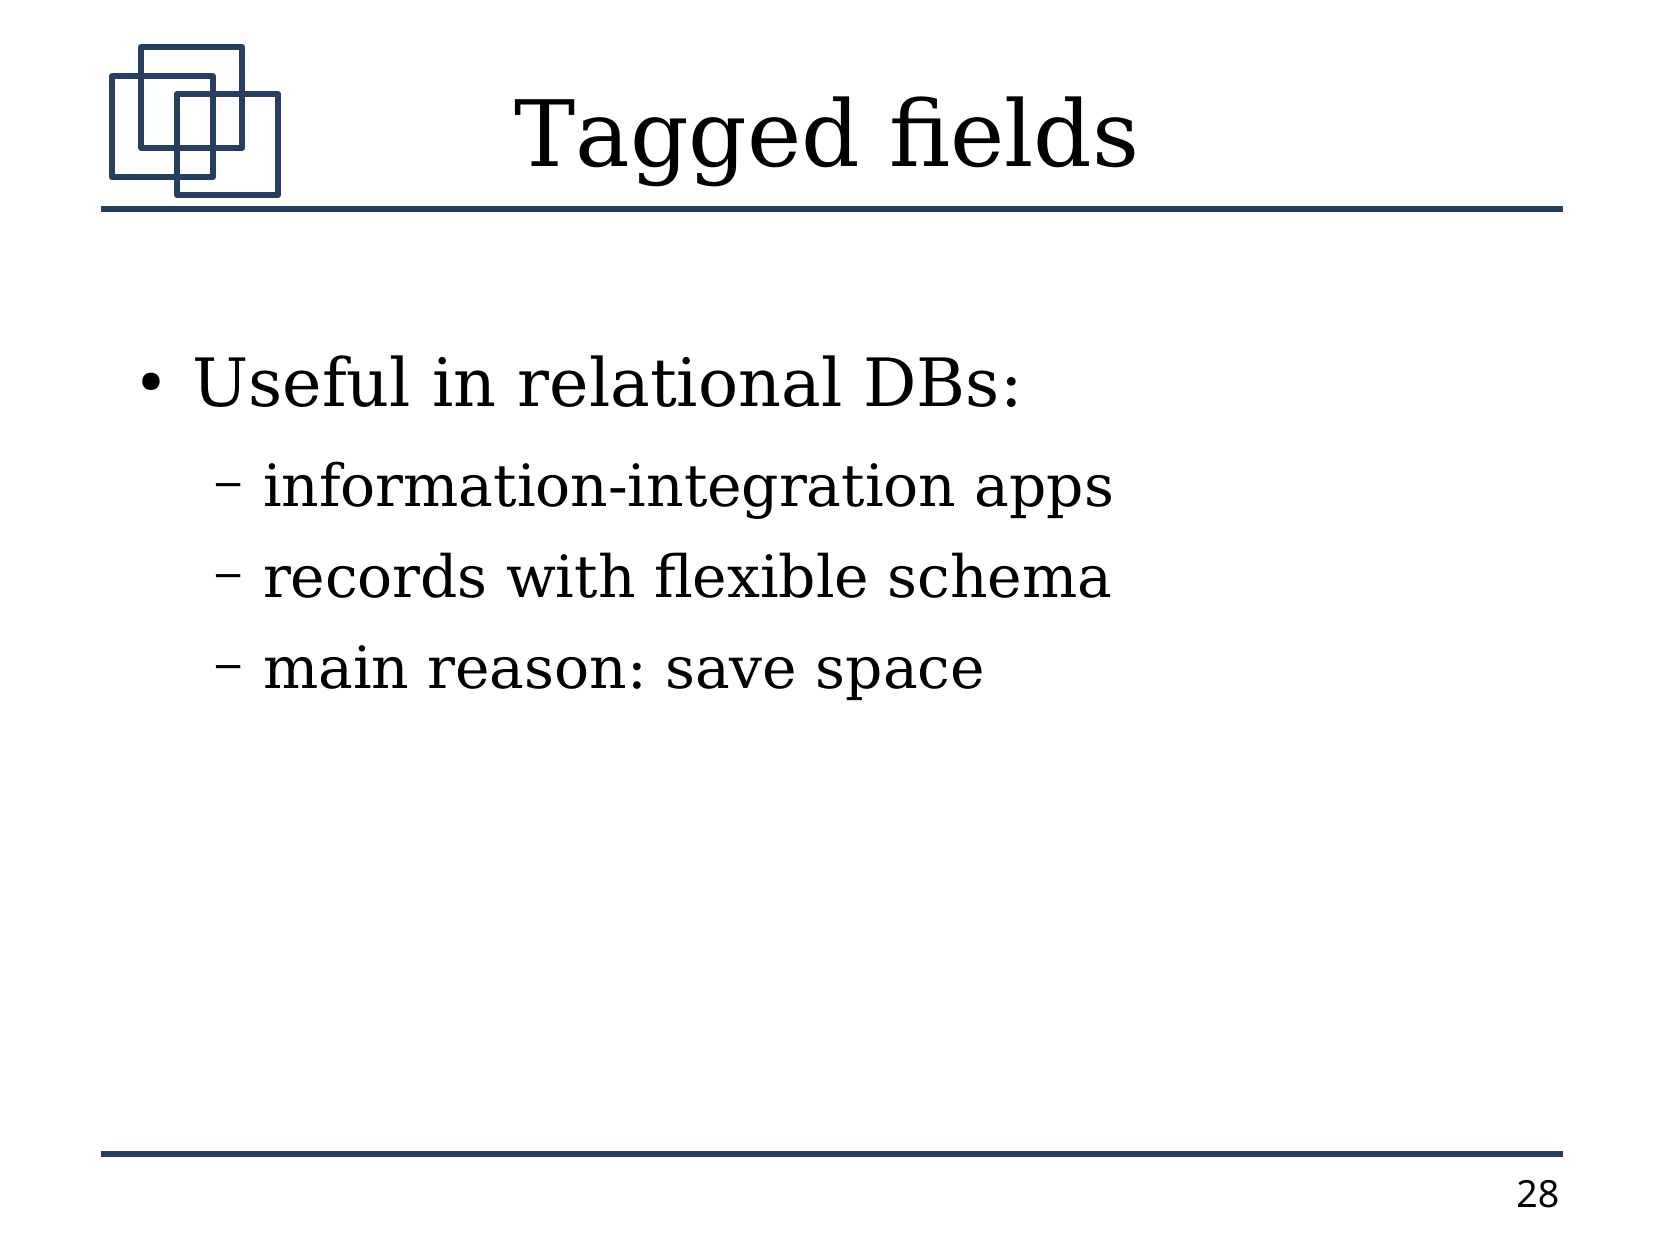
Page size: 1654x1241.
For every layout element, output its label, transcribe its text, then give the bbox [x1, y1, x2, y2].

title Tagged fields [121, 31, 1534, 239]
list Useful in relational DBs: information-integration apps records with flexible schema main reason: save space [121, 344, 1534, 1127]
